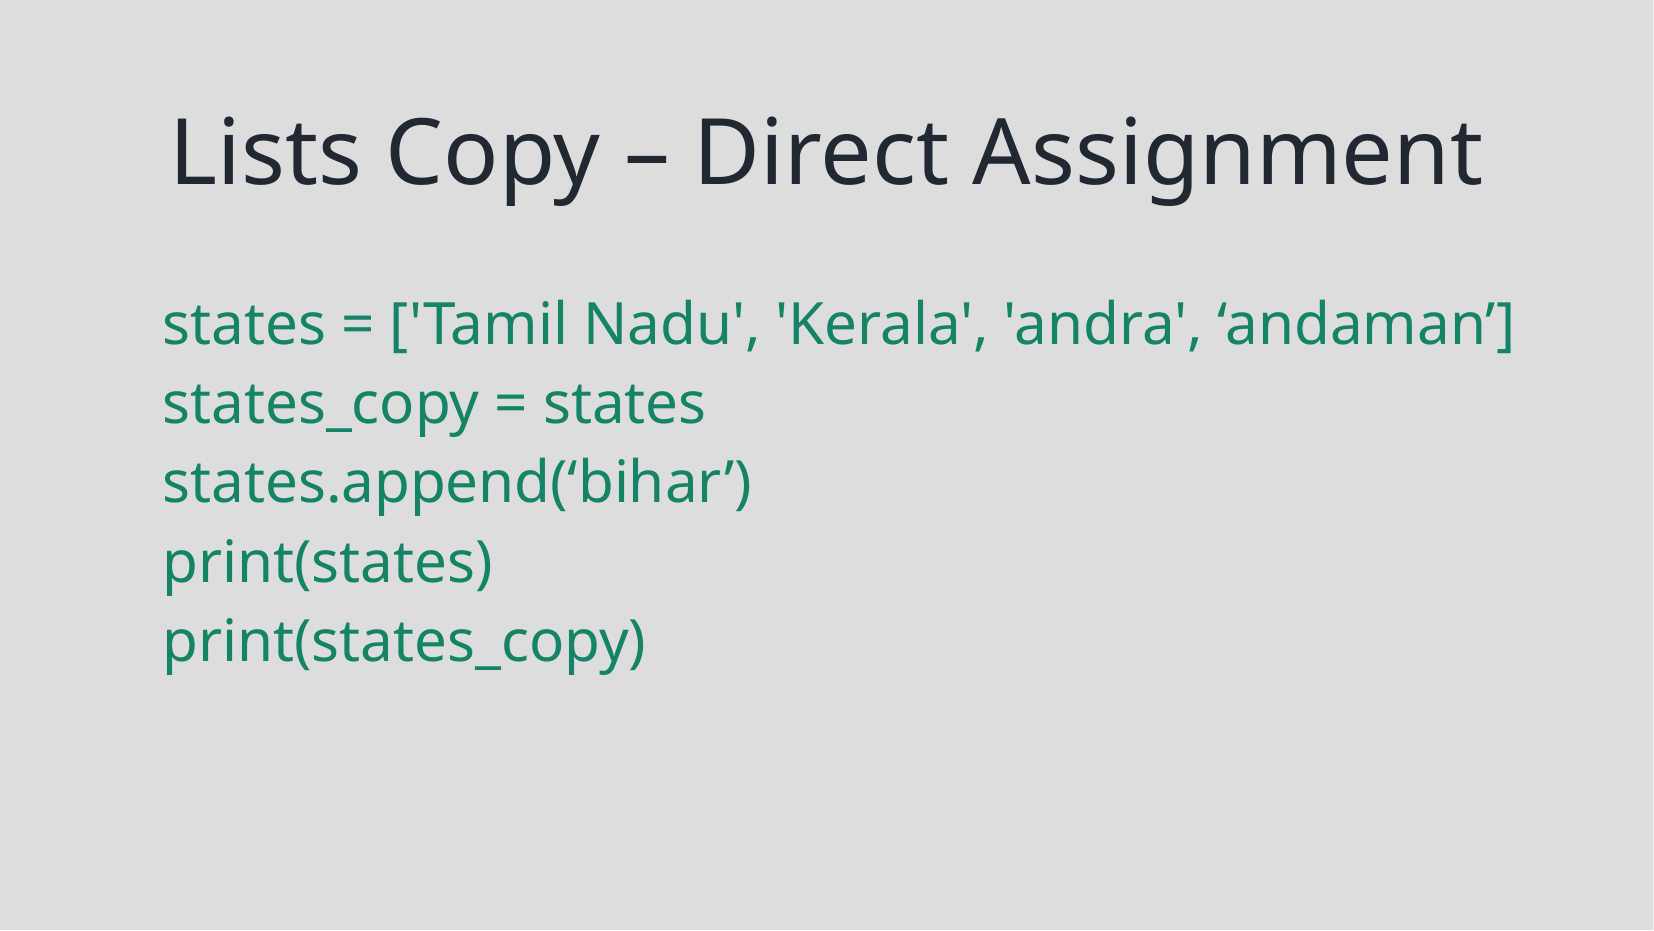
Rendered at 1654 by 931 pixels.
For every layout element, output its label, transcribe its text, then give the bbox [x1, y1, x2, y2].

text_box states = ['Tamil Nadu', 'Kerala', 'andra', ‘andaman’] states_copy = states states.append(‘bihar’) print(states) print(states_copy) [112, 195, 1613, 787]
title Lists Copy – Direct Assignment [41, 35, 1613, 263]
